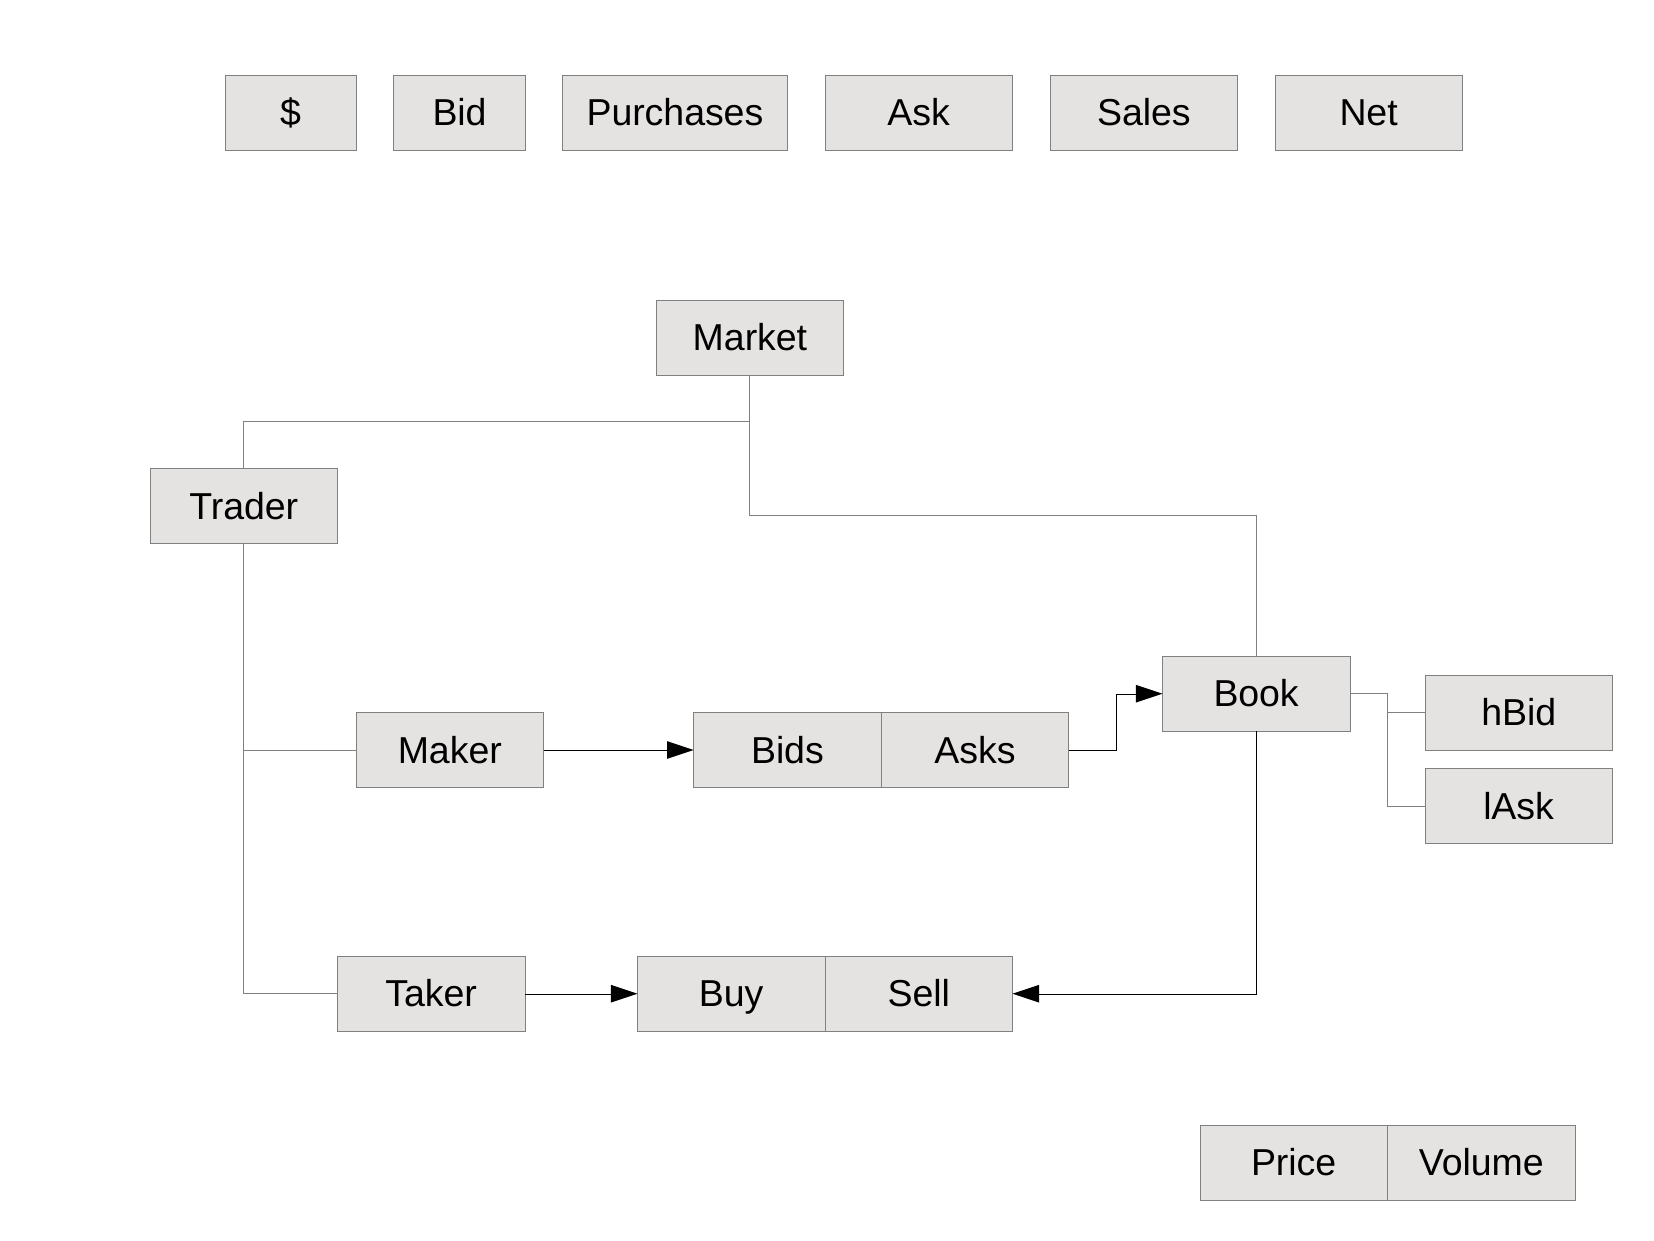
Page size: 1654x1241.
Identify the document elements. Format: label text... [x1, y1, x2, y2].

text_box Volume [1387, 1125, 1576, 1201]
text_box Taker [337, 956, 526, 1032]
text_box Sell [826, 956, 1013, 1032]
text_box Bids [693, 712, 881, 788]
text_box Purchases [562, 75, 788, 151]
text_box Bid [393, 75, 526, 151]
text_box hBid [1425, 675, 1613, 751]
text_box Buy [637, 956, 826, 1032]
text_box Sales [1050, 75, 1238, 151]
text_box Net [1275, 75, 1463, 151]
text_box Ask [825, 75, 1013, 151]
text_box Trader [150, 468, 338, 544]
text_box Price [1200, 1125, 1387, 1201]
text_box Maker [356, 712, 544, 788]
text_box $ [225, 75, 357, 151]
text_box Book [1162, 656, 1351, 732]
text_box Market [656, 300, 844, 376]
text_box Asks [881, 712, 1069, 788]
text_box lAsk [1425, 768, 1613, 844]
